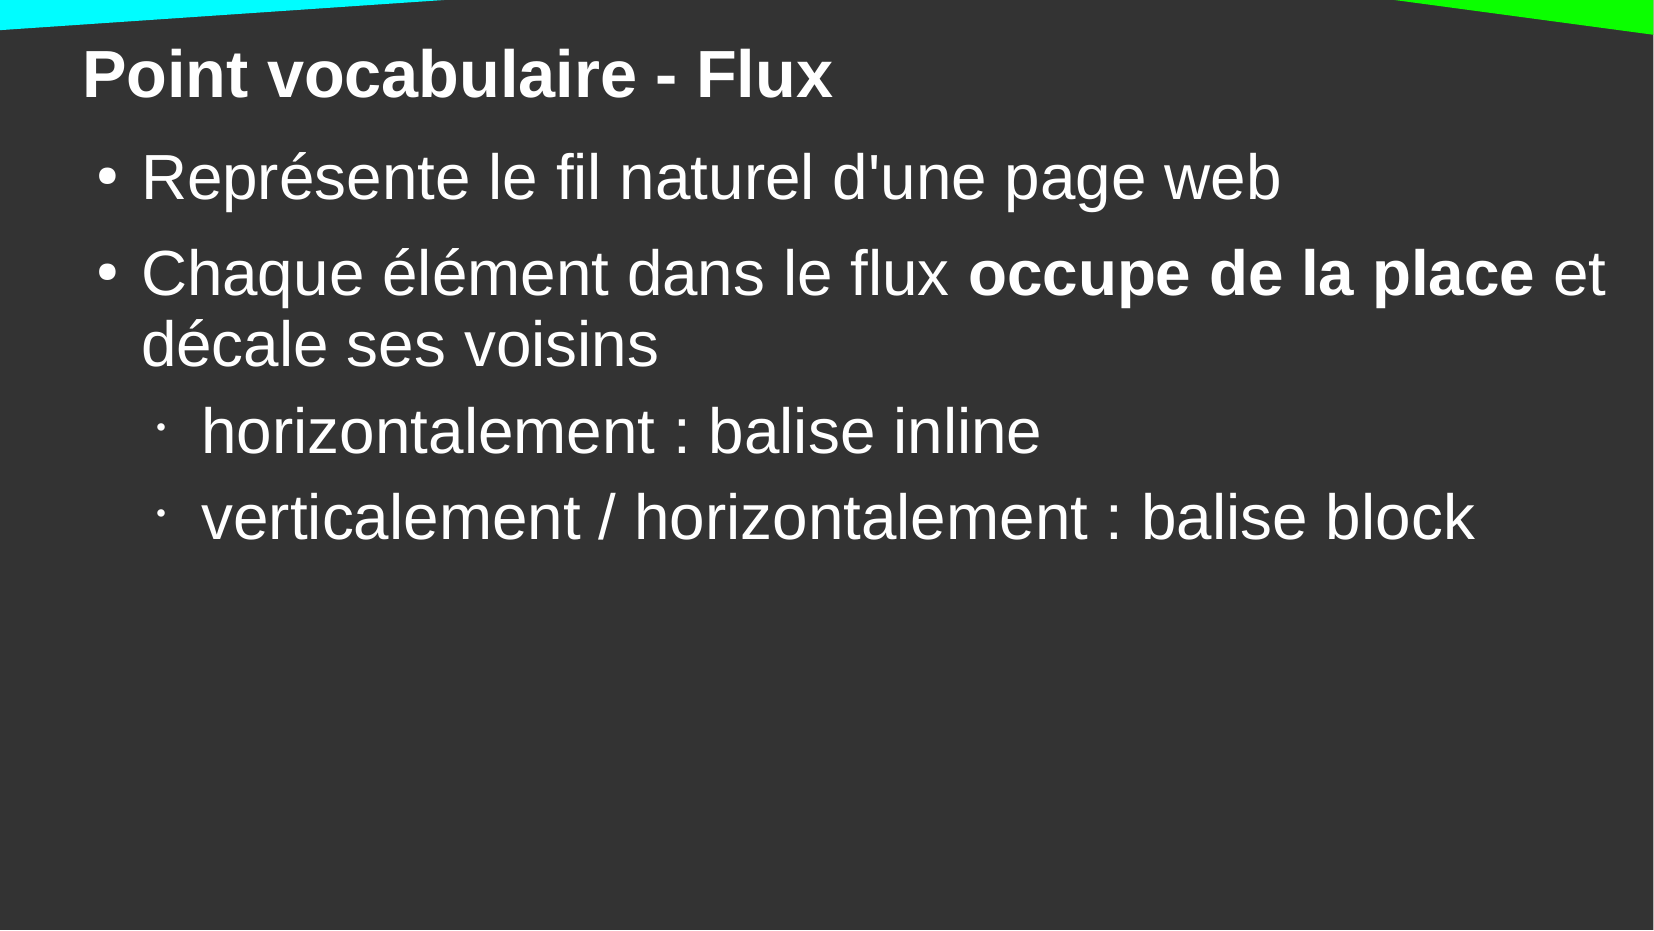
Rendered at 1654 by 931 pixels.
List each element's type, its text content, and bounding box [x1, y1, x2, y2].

list Représente le fil naturel d'une page web Chaque élément dans le flux occupe de la place et décale ses voisins horizontalement : balise inline verticalement / horizontalement : balise block [80, 141, 1620, 556]
title Point vocabulaire - Flux [82, 37, 1571, 114]
text_box [1394, 0, 1654, 35]
text_box [0, 0, 445, 31]
